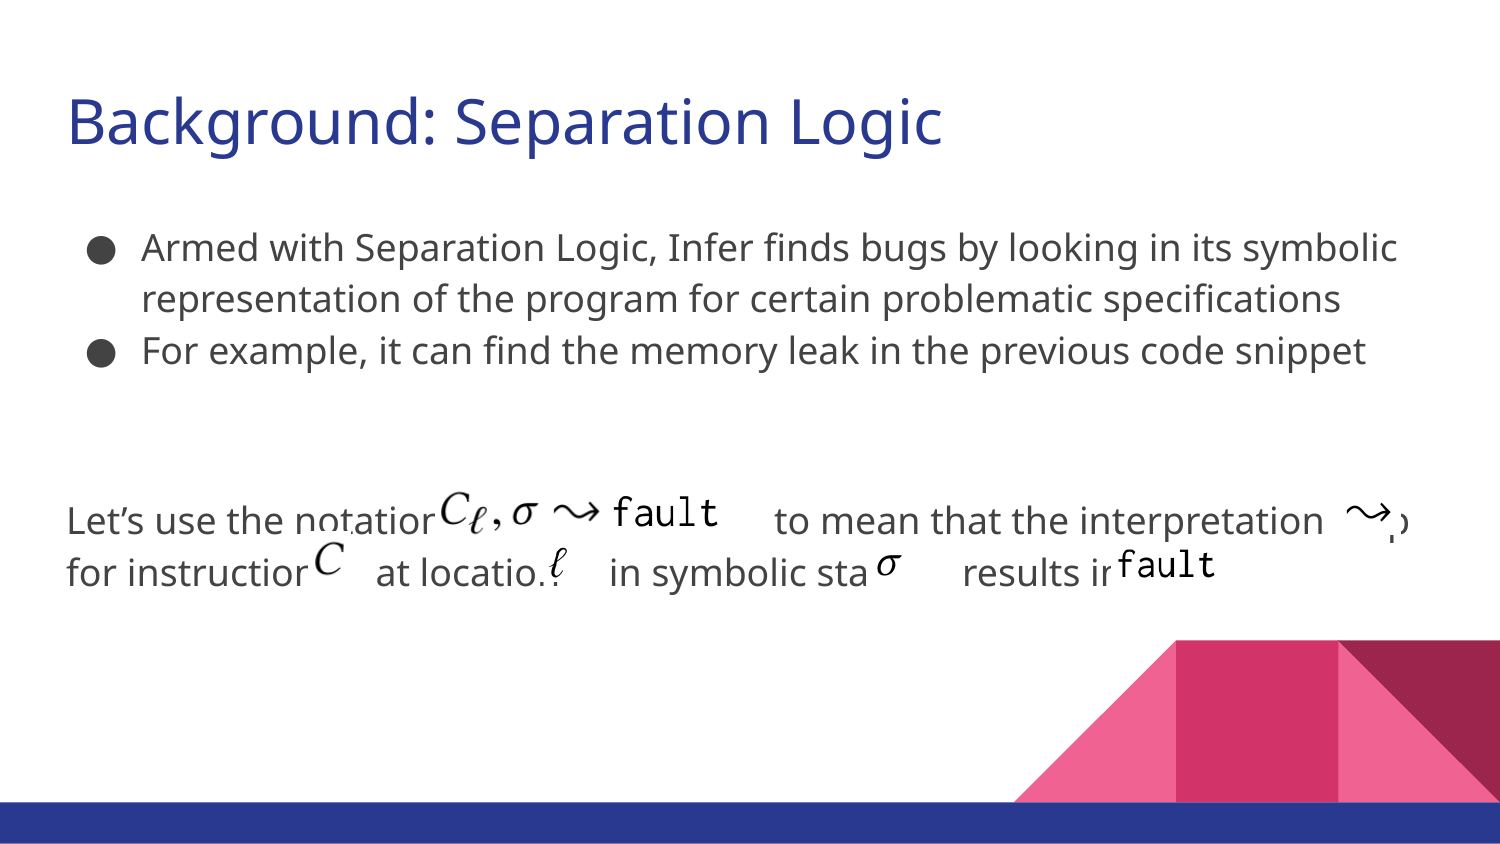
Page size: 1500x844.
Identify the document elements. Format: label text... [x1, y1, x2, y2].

title Background: Separation Logic [51, 67, 1449, 167]
picture [1336, 490, 1401, 535]
list Armed with Separation Logic, Infer finds bugs by looking in its symbolic representation of the program for certain problematic specifications For example, it can find the memory leak in the previous code snippet Let’s use the notation to mean that the interpretation step for instruction at location in symbolic state results in a [51, 201, 1449, 750]
picture [435, 482, 720, 582]
picture [867, 536, 911, 591]
picture [308, 531, 351, 588]
picture [1111, 542, 1217, 587]
